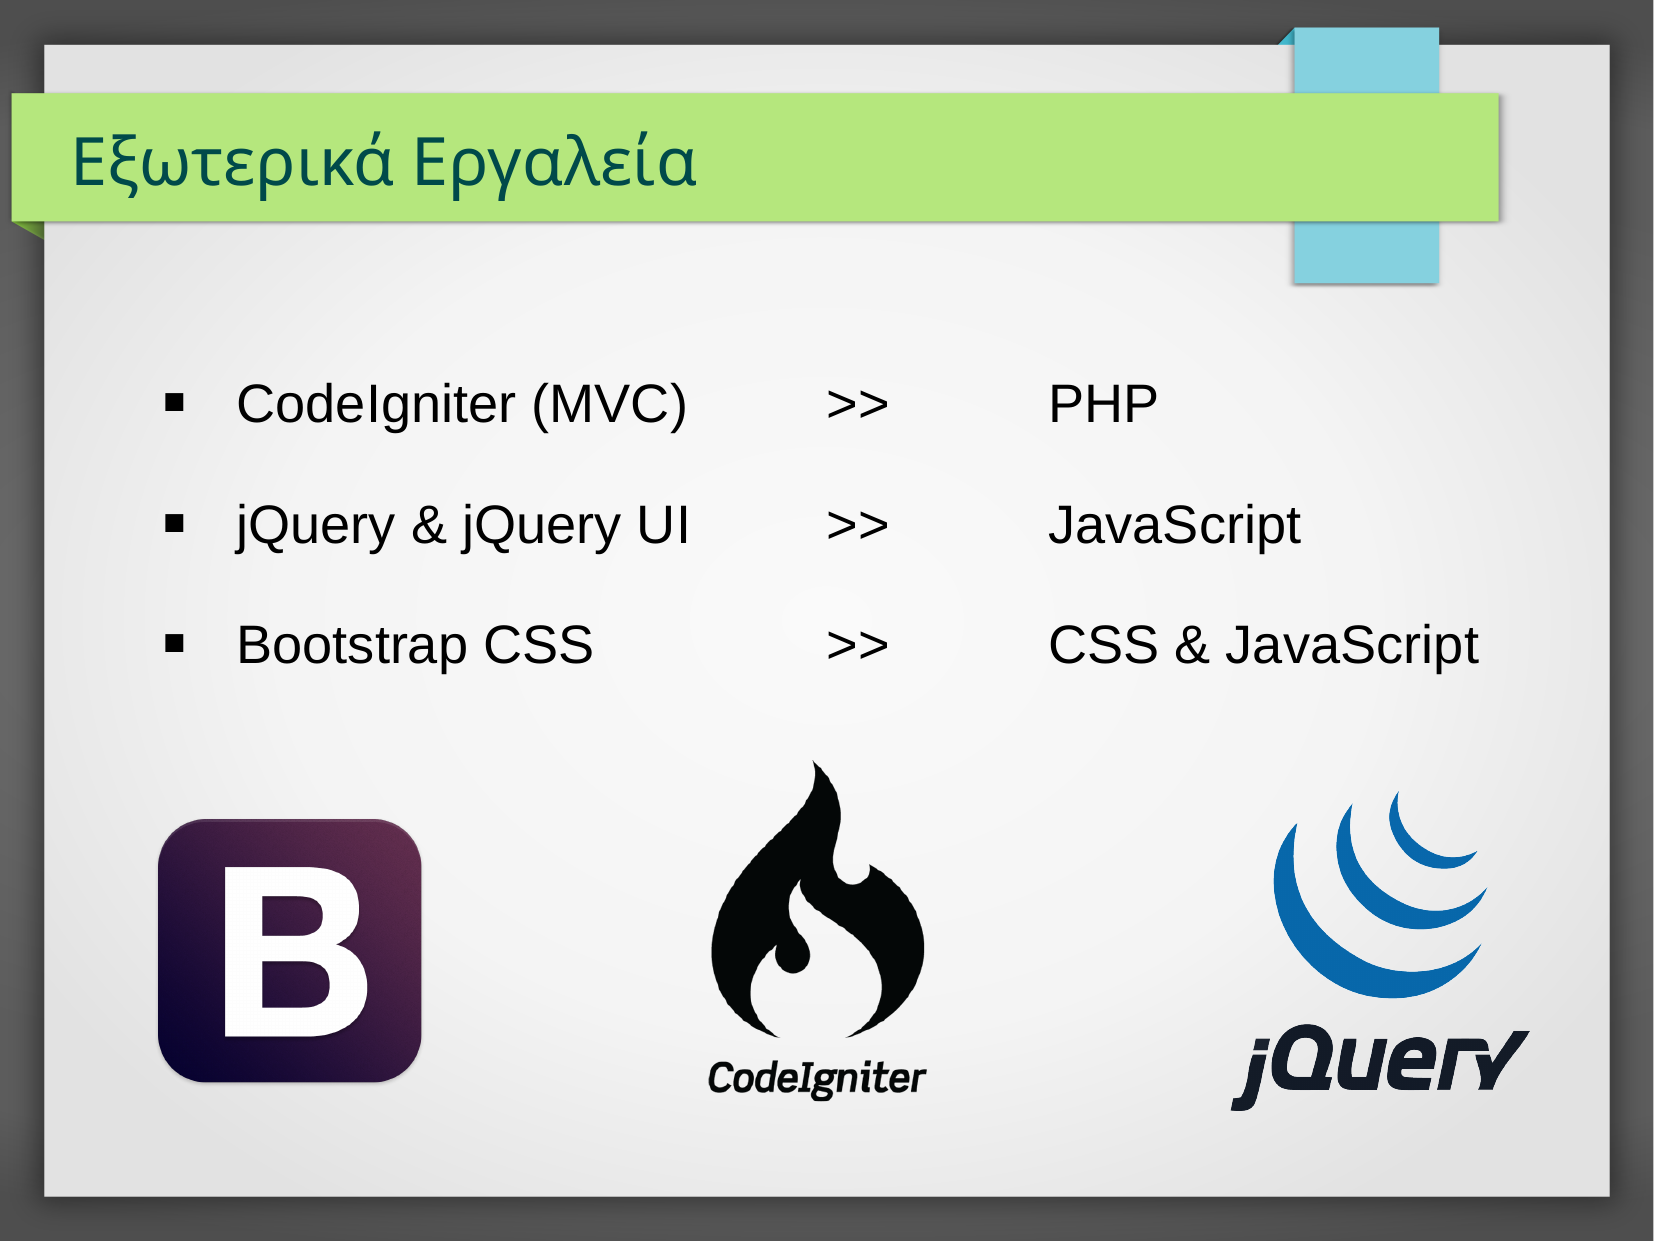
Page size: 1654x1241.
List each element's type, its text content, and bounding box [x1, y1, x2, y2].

list CodeIgniter (MVC) >> PHP jQuery & jQuery UI >> JavaScript Bootstrap CSS >> CSS & JavaScript [147, 343, 1603, 687]
picture [0, 0, 1654, 1241]
title Εξωτερικά Εργαλεία [70, 106, 1229, 213]
